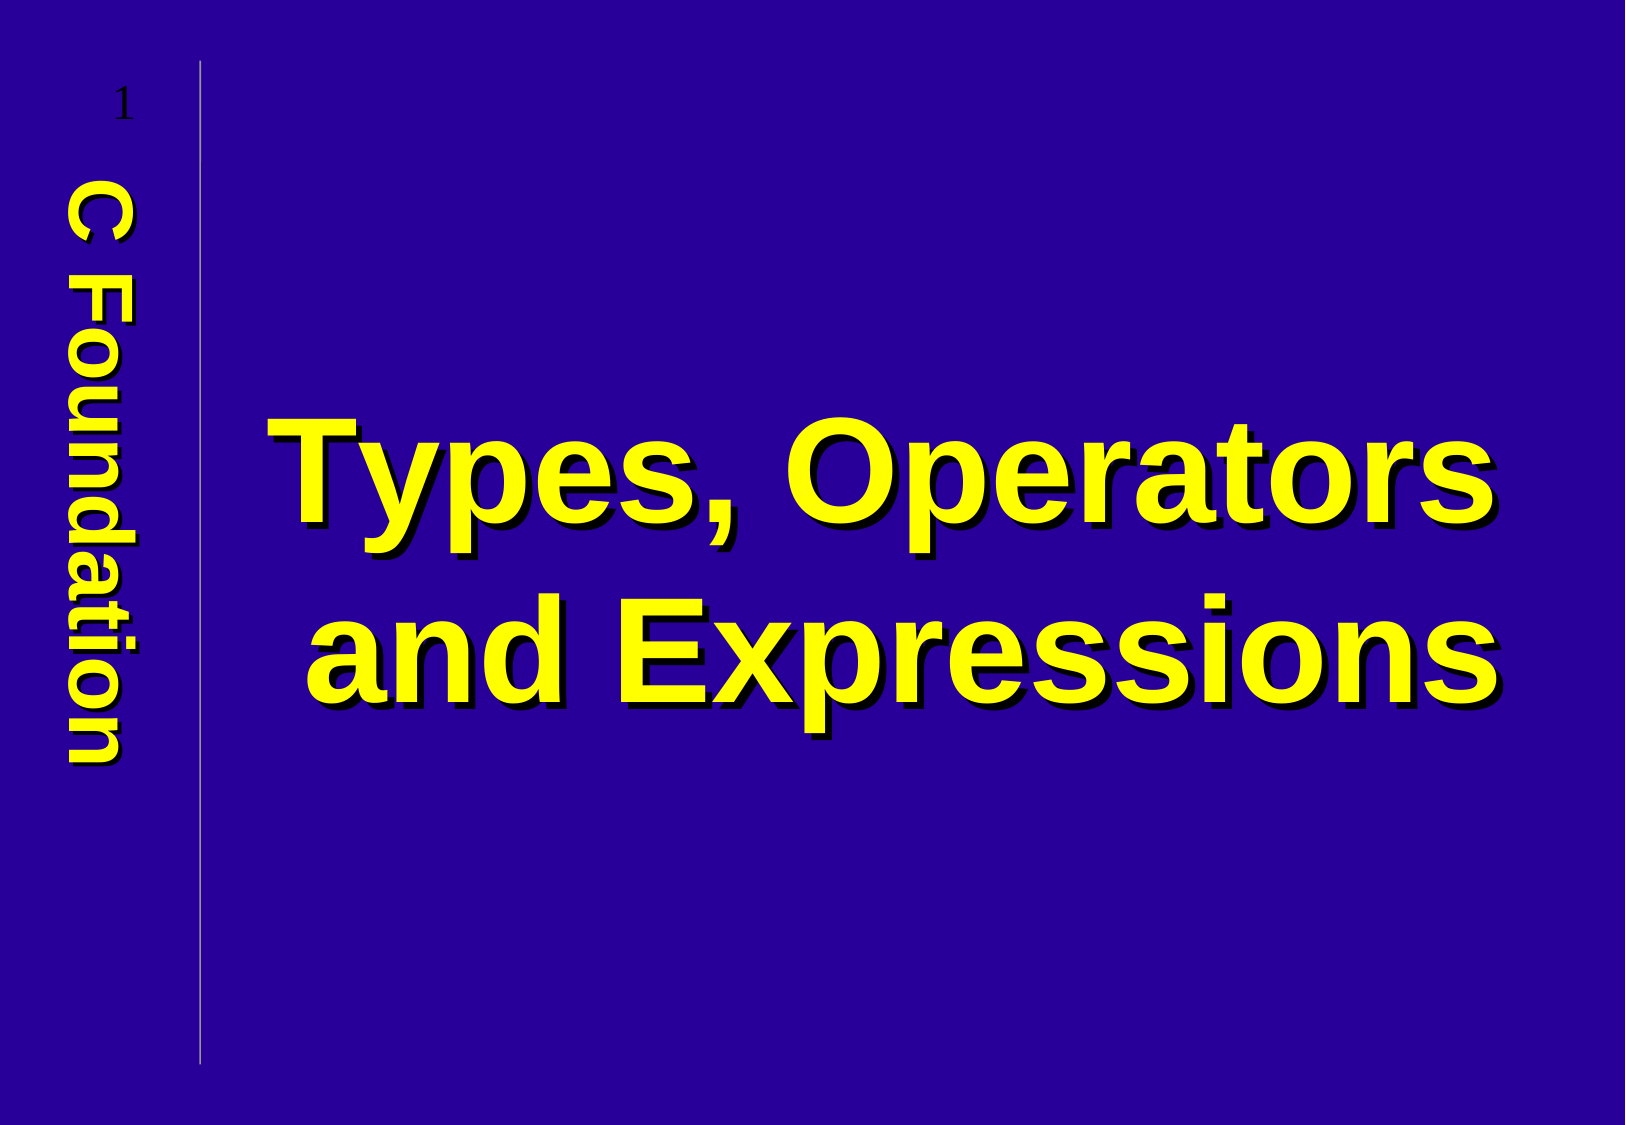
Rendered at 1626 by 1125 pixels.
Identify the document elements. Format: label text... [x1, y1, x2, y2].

text_box Types, Operators and Expressions [251, 364, 1558, 741]
text_box C Foundation [37, 162, 176, 1063]
